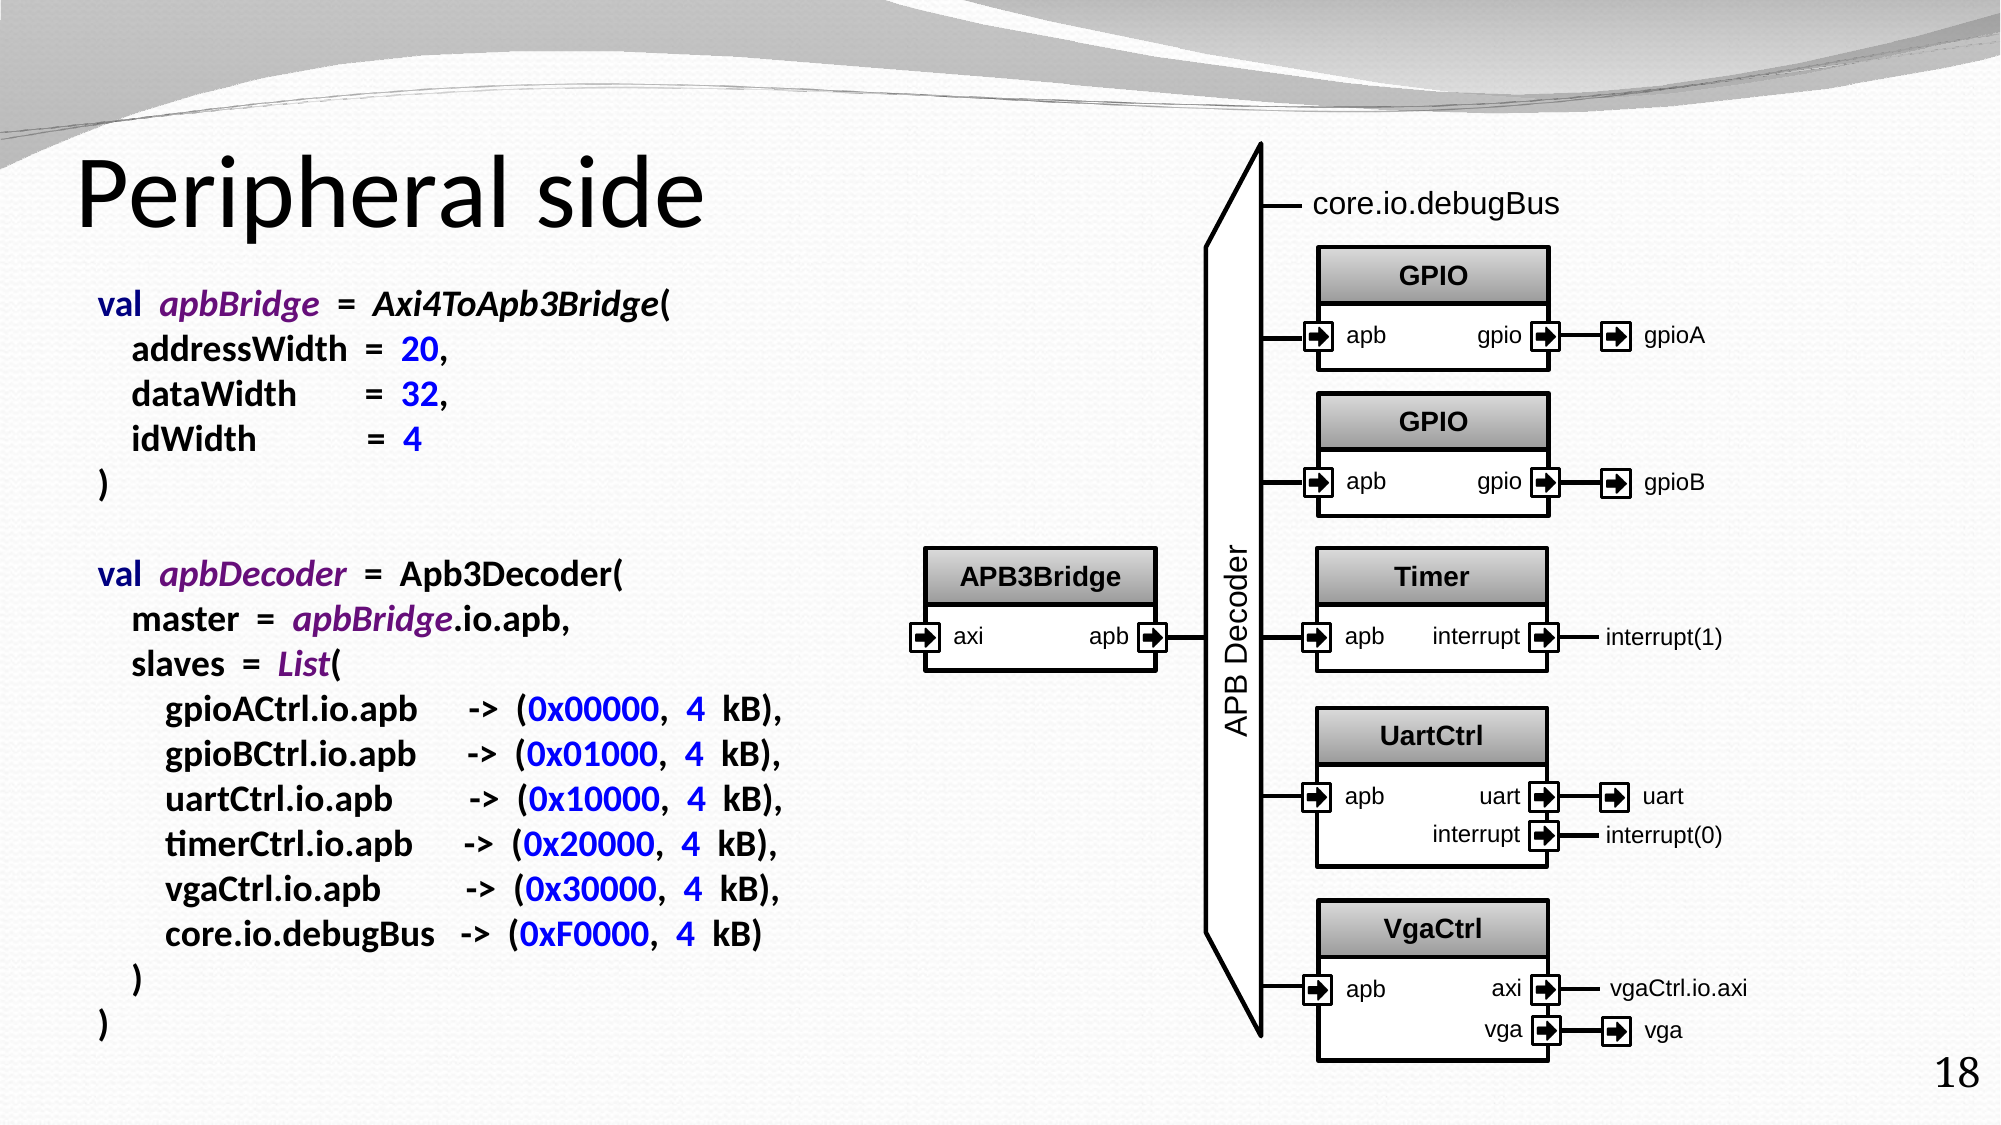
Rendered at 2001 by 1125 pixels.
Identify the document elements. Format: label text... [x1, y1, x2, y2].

text_box val apbBridge = Axi4ToApb3Bridge( addressWidth = 20, dataWidth = 32, idWidth = 4 ) val apbDecoder = Apb3Decoder( master = apbBridge.io.apb, slaves = List( gpioACtrl.io.apb -> (0x00000, 4 kB), gpioBCtrl.io.apb -> (0x01000, 4 kB), uartCtrl.io.apb -> (0x10000, 4 kB), timerCtrl.io.apb -> (0x20000, 4 kB), vgaCtrl.io.apb -> (0x30000, 4 kB), core.io.debugBus -> (0xF0000, 4 kB) ) ) [82, 271, 800, 1125]
picture [0, 0, 2001, 1125]
text_box <numéro> [1813, 1042, 1981, 1103]
title Peripheral side [75, 60, 1426, 248]
